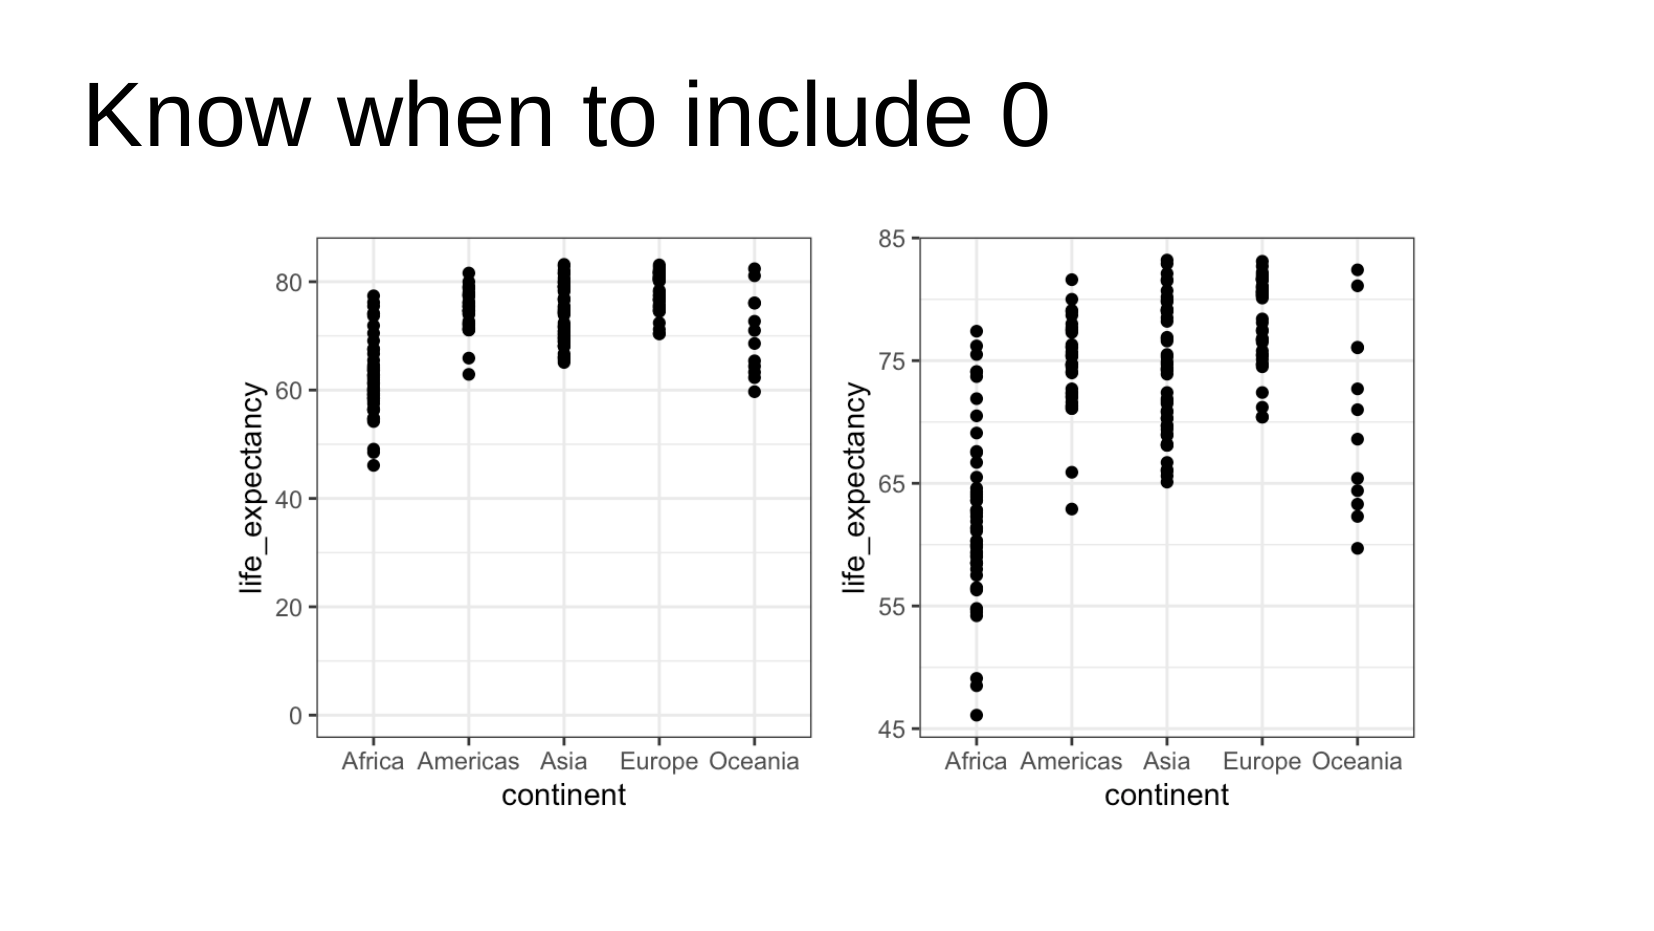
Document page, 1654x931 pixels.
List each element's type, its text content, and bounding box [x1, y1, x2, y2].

title Know when to include 0 [82, 37, 1571, 193]
picture [224, 222, 1430, 826]
